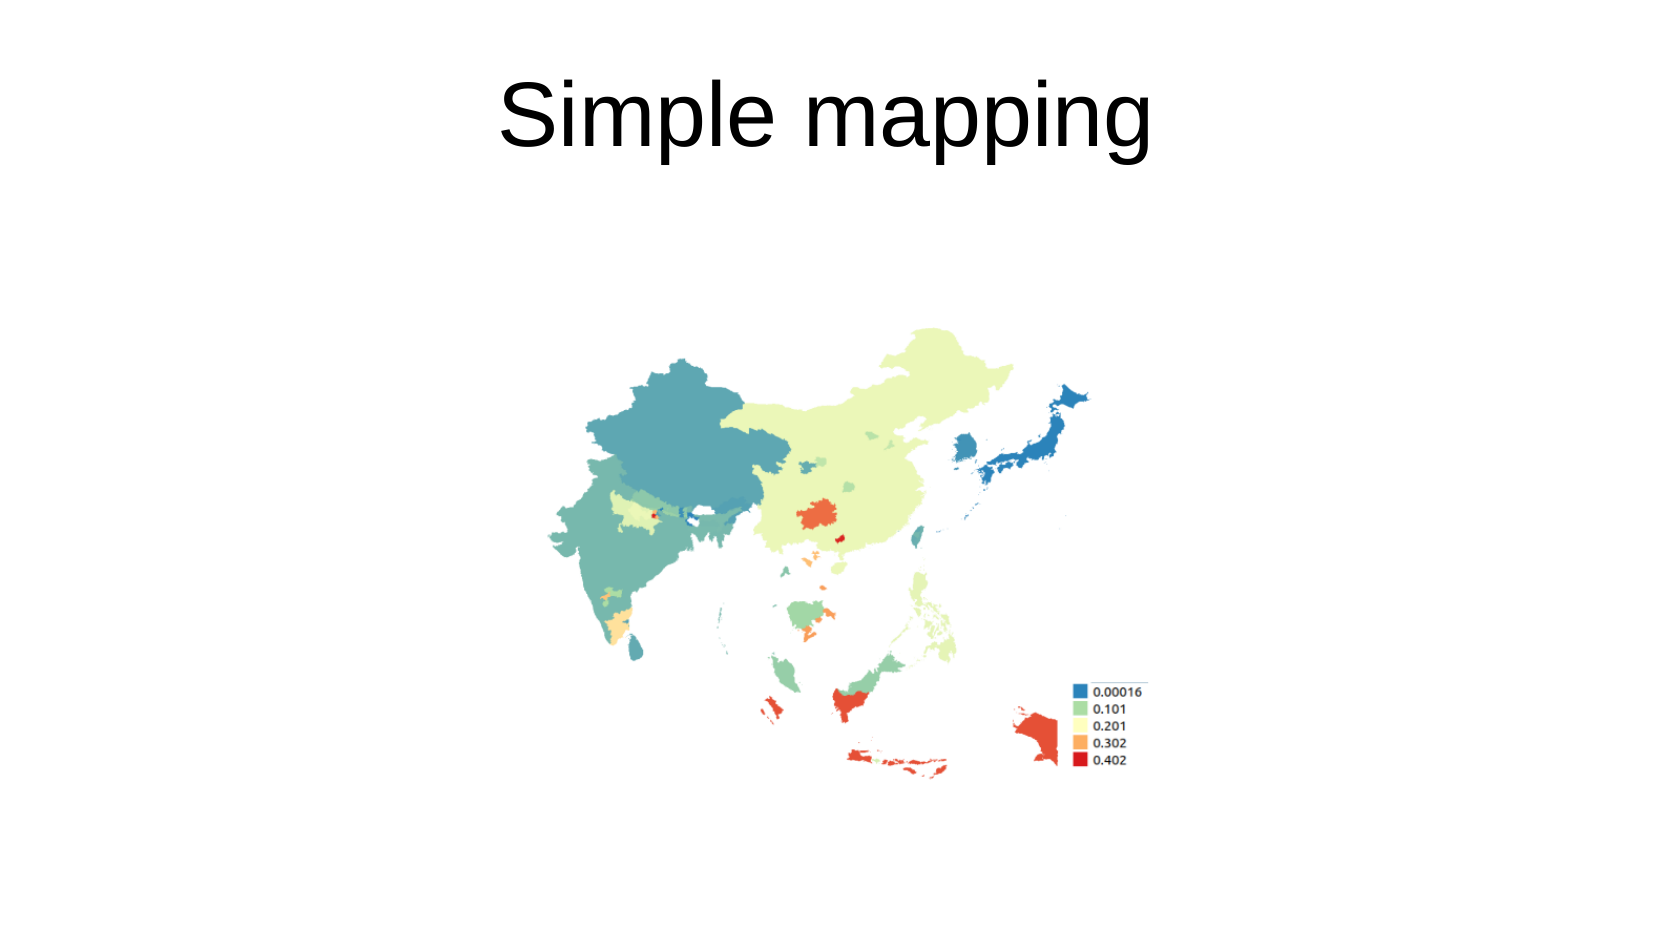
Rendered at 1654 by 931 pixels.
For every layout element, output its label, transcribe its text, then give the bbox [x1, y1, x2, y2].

title Simple mapping [82, 37, 1571, 193]
picture [517, 284, 1186, 824]
